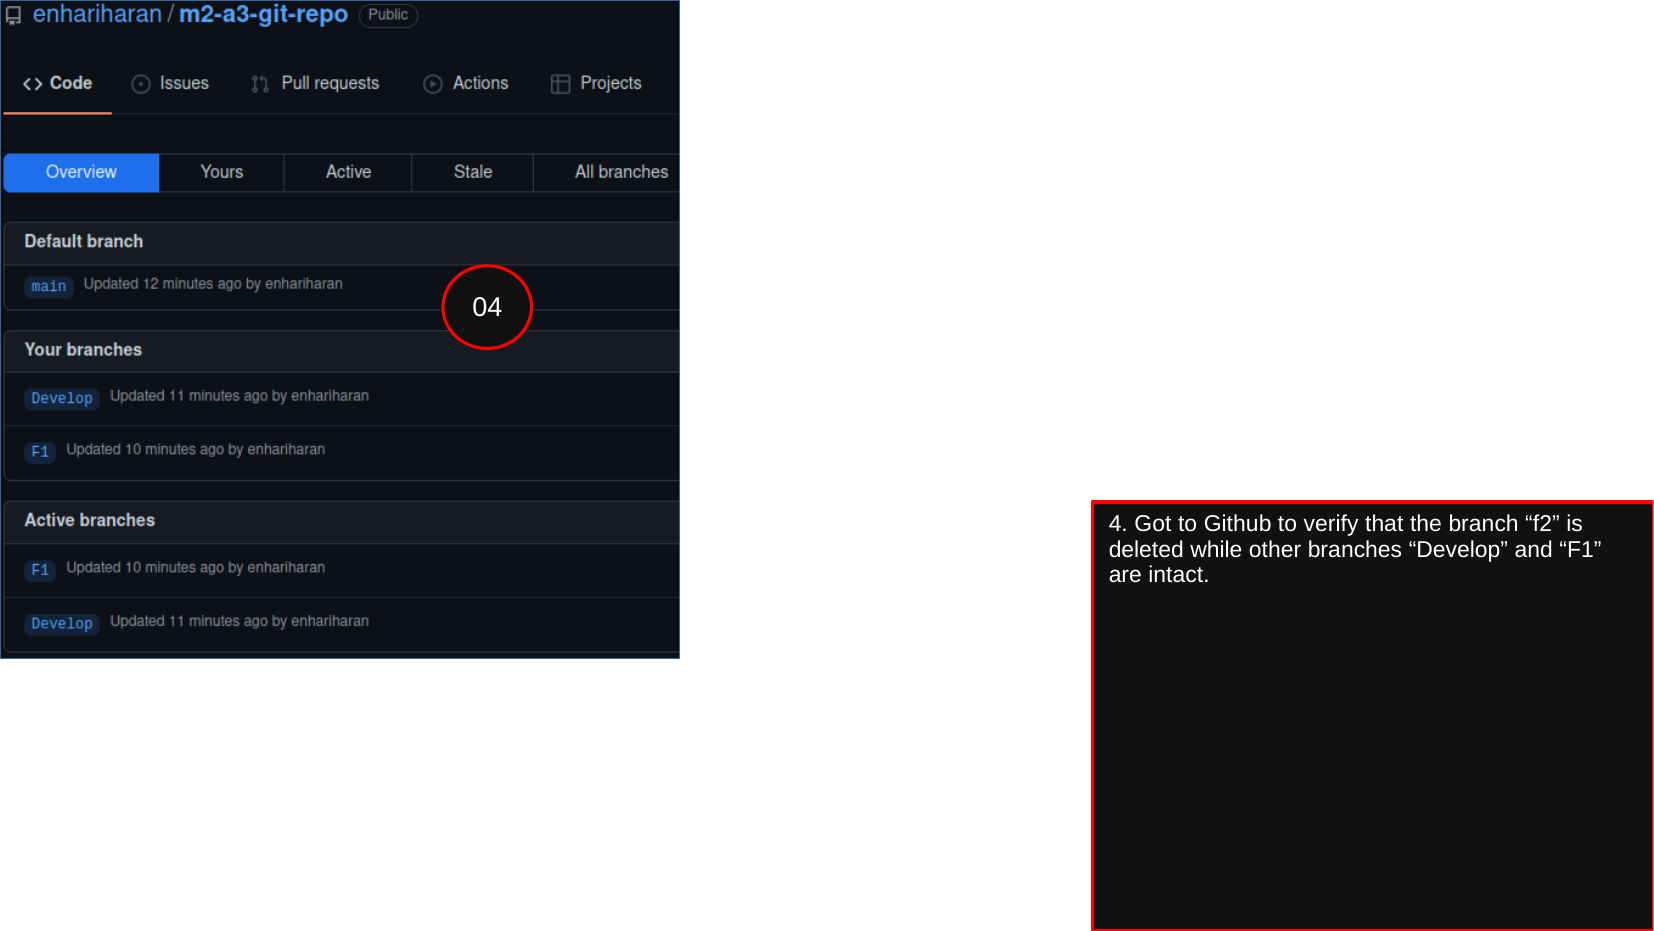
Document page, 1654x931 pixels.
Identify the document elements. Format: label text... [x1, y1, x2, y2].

text_box 04 [442, 265, 532, 349]
text_box 4. Got to Github to verify that the branch “f2” is deleted while other branches “Develop” and “F1” are intact. [1092, 501, 1654, 931]
picture [0, 0, 680, 659]
